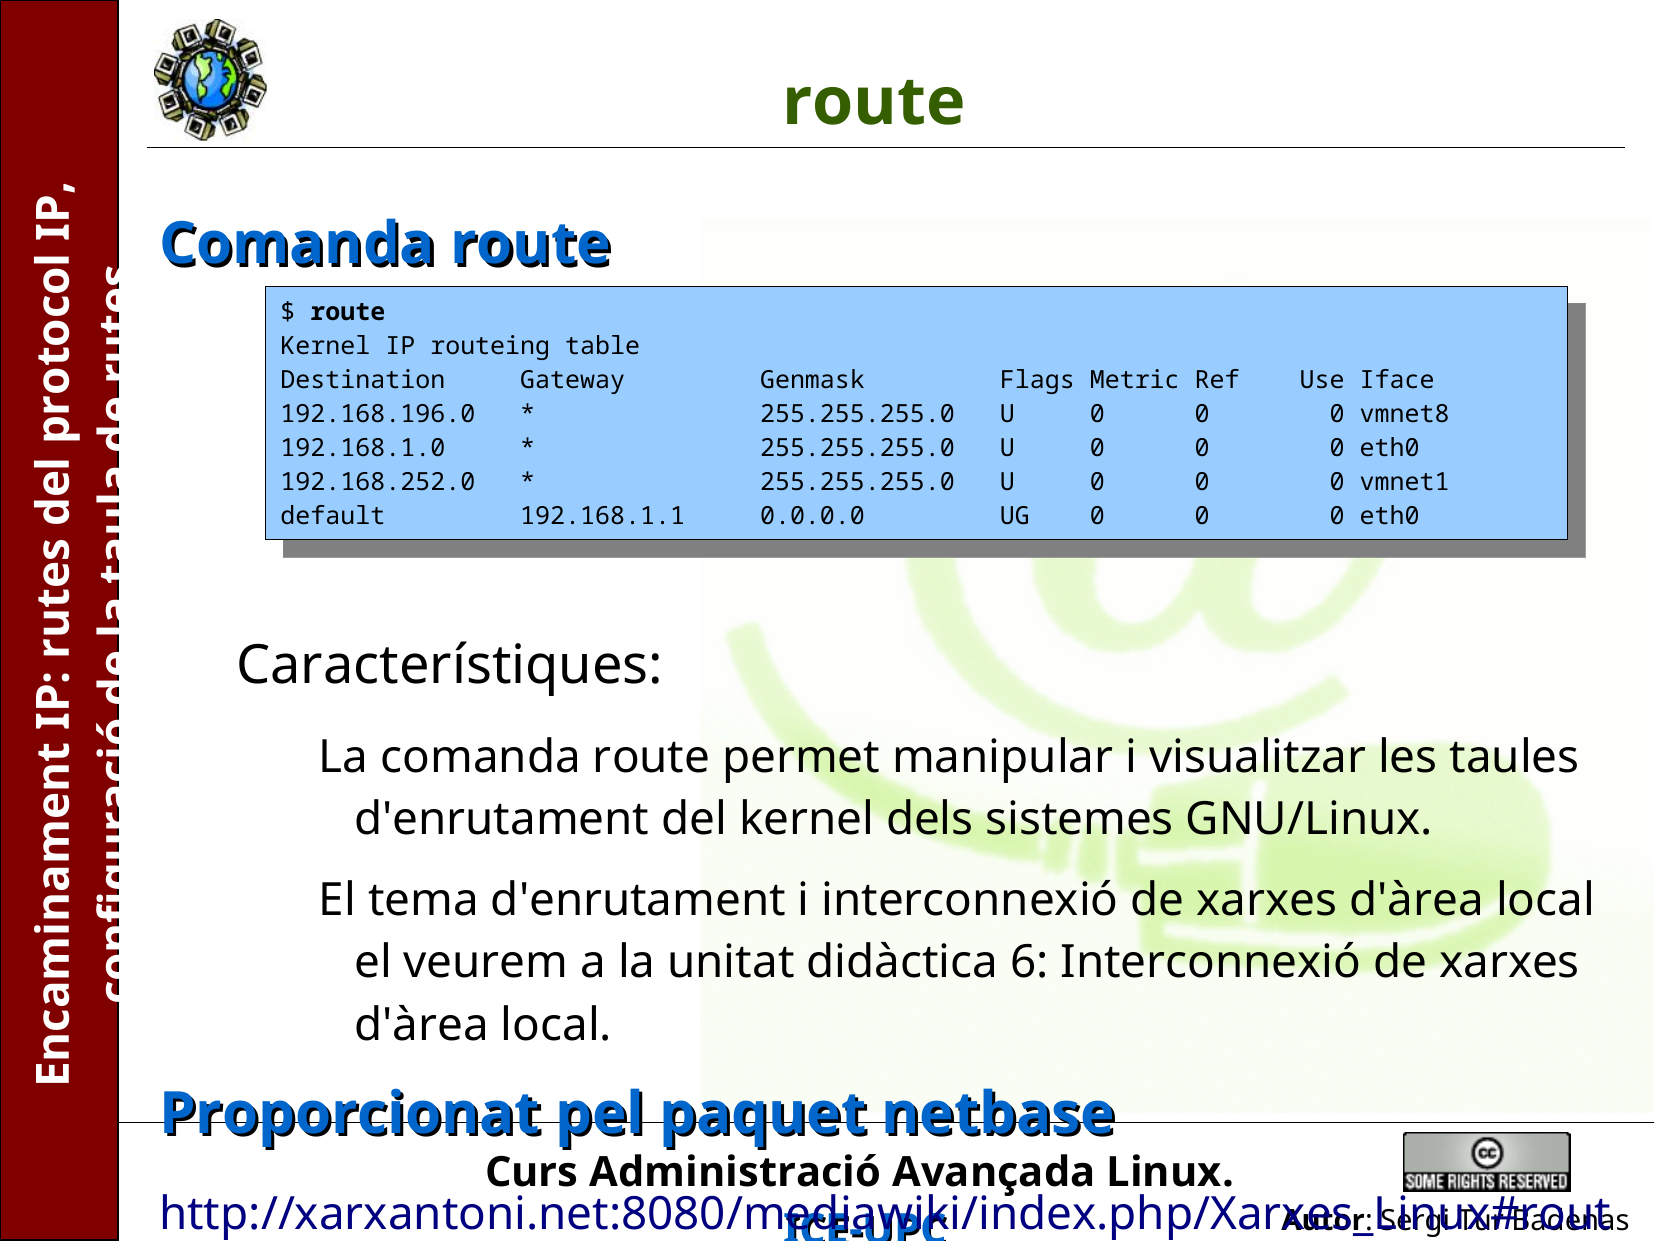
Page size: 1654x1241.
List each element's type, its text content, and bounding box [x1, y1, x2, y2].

picture [1403, 1132, 1571, 1192]
list Comanda route Característiques: La comanda route permet manipular i visualitzar les taules d'enrutament del kernel dels sistemes GNU/Linux. El tema d'enrutament i interconnexió de xarxes d'àrea local el veurem a la unitat didàctica 6: Interconnexió de xarxes d'àrea local. Proporcionat pel paquet netbase http://xarxantoni.net:8080/mediawiki/index.php/Xarxes_Linux#route [141, 201, 1630, 1052]
picture [700, 217, 1654, 1113]
text_box $ route Kernel IP routeing table Destination Gateway Genmask Flags Metric Ref Use Iface 192.168.196.0 * 255.255.255.0 U 0 0 0 vmnet8 192.168.1.0 * 255.255.255.0 U 0 0 0 eth0 192.168.252.0 * 255.255.255.0 U 0 0 0 vmnet1 default 192.168.1.1 0.0.0.0 UG 0 0 0 eth0 [265, 286, 1568, 493]
picture [154, 19, 268, 49]
title route [129, 49, 1619, 148]
